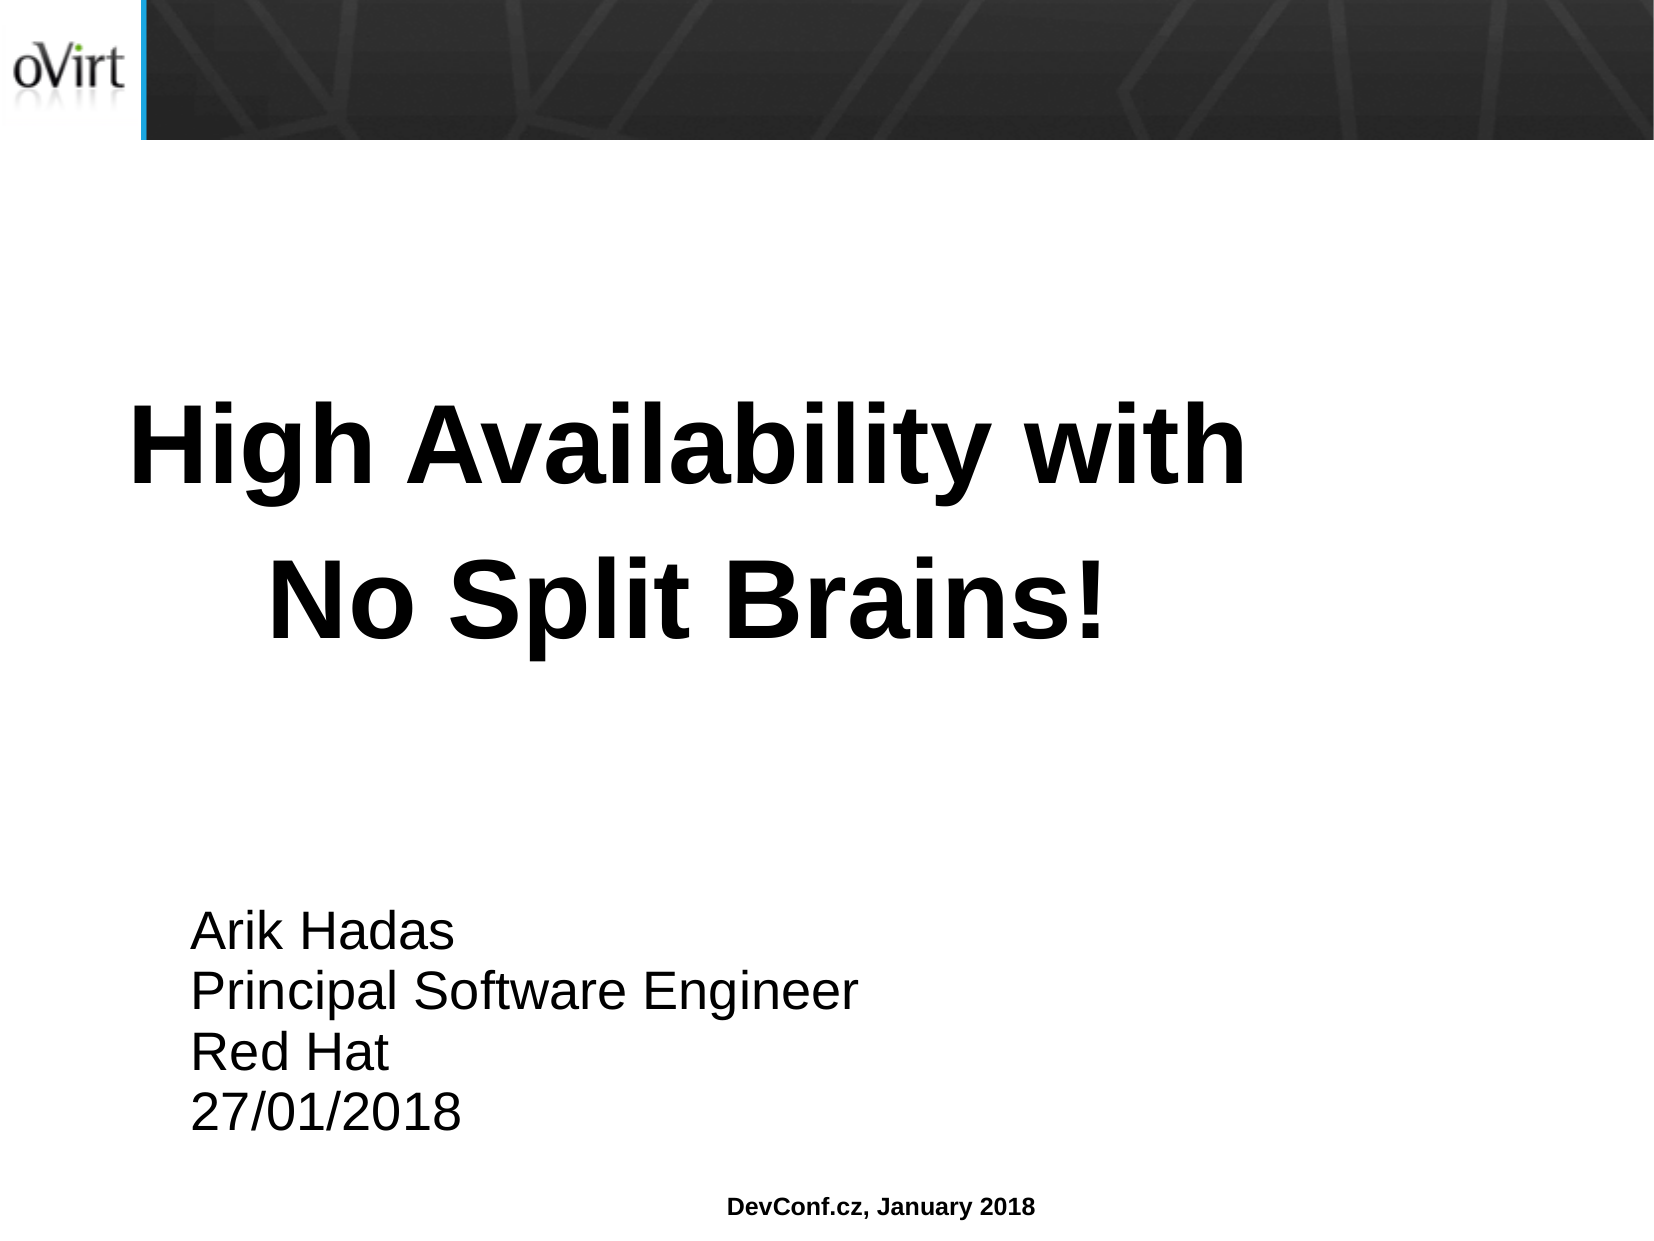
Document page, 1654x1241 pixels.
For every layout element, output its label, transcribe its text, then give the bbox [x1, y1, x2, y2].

text_box High Availability with No Split Brains! [112, 374, 1549, 655]
picture [0, 0, 1654, 140]
text_box Arik Hadas Principal Software Engineer Red Hat 27/01/2018 [176, 669, 1549, 1122]
